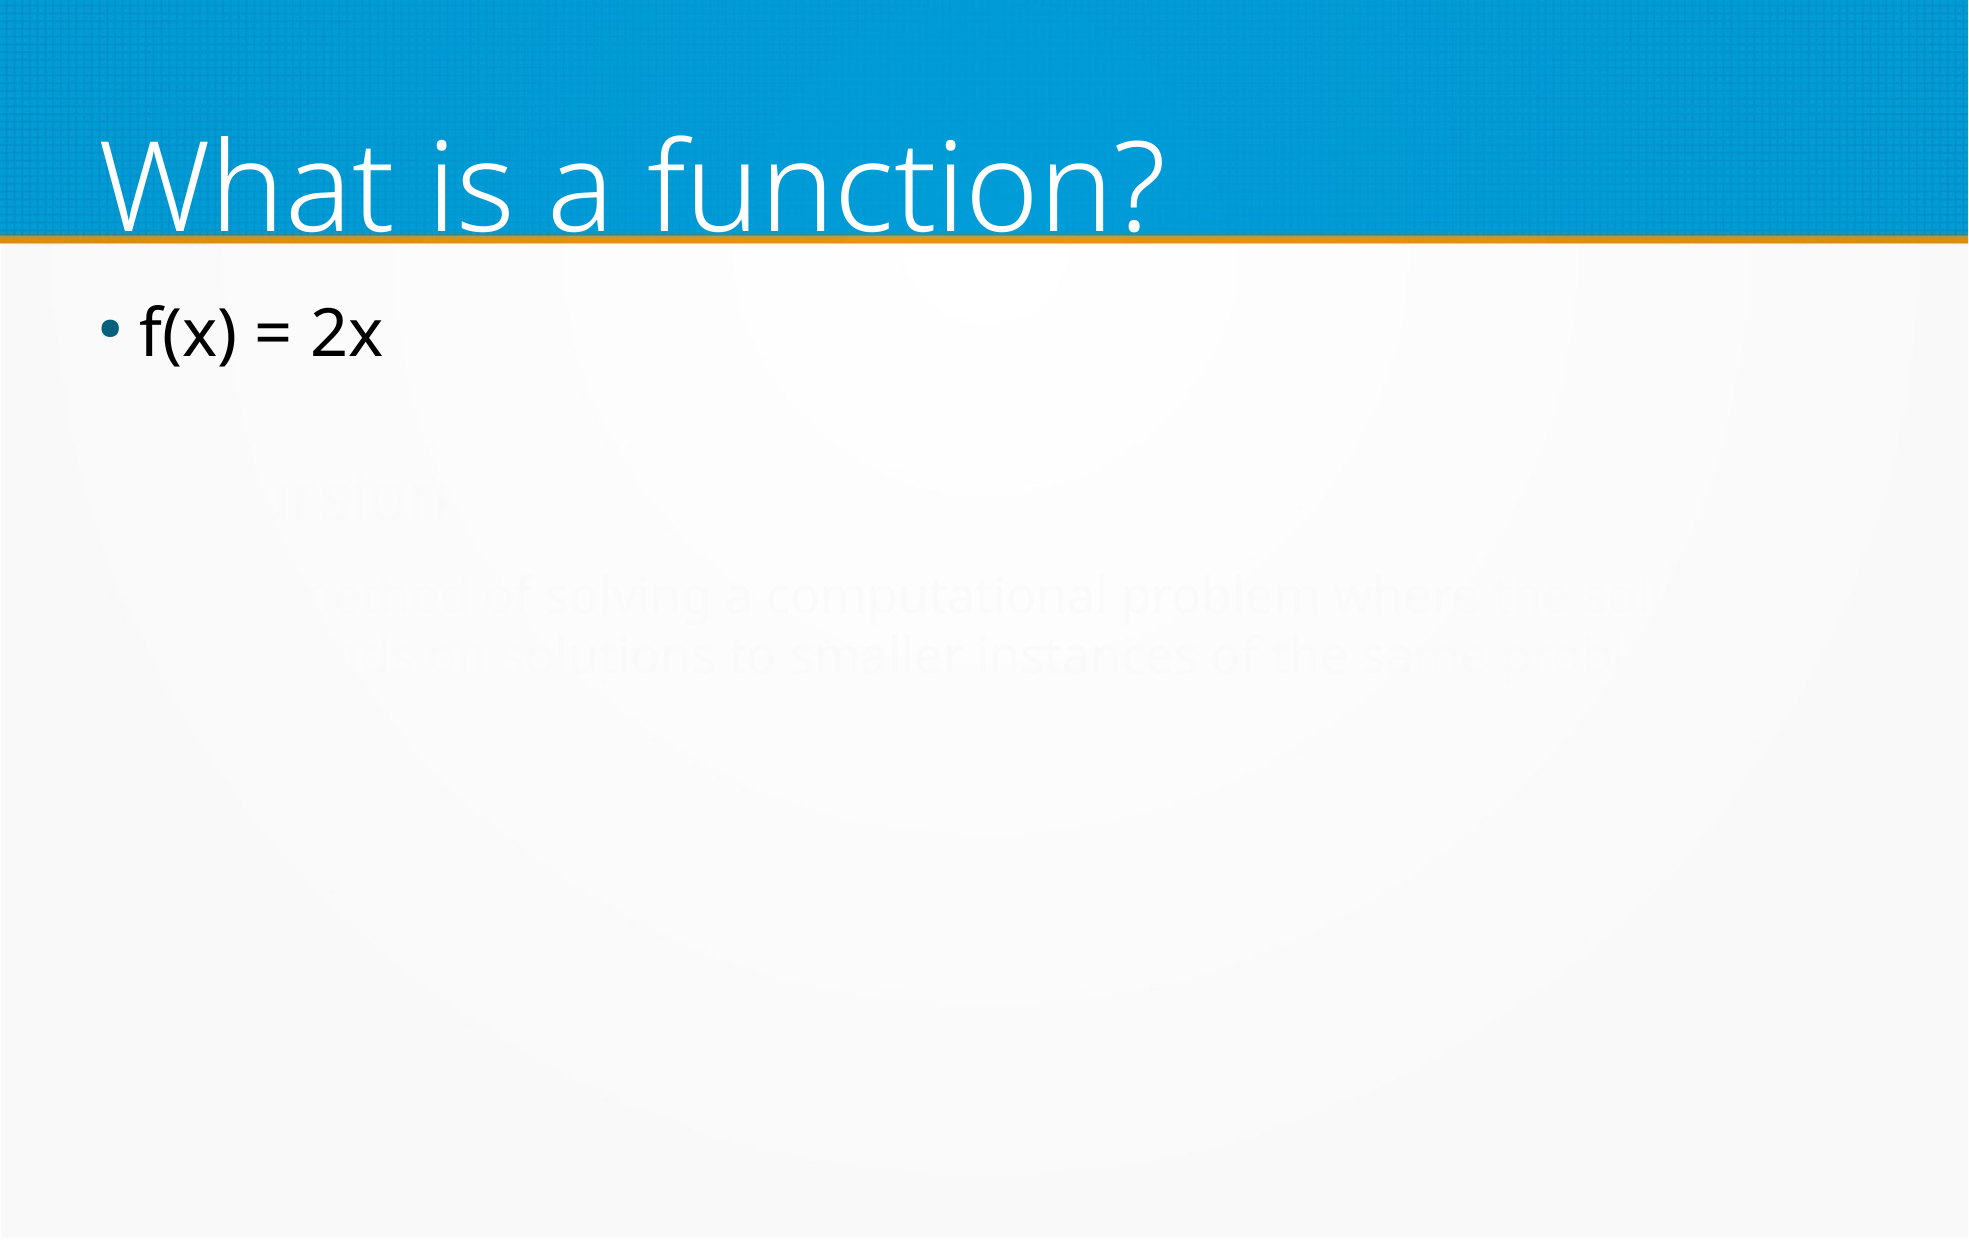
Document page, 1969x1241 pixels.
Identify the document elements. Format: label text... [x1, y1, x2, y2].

picture [0, 233, 1969, 1241]
list f(x) = 2x Recursion A method of solving a computational problem where the solution depends on solutions to smaller instances of the same problem [98, 290, 1870, 1156]
title What is a function? [98, 49, 1870, 257]
